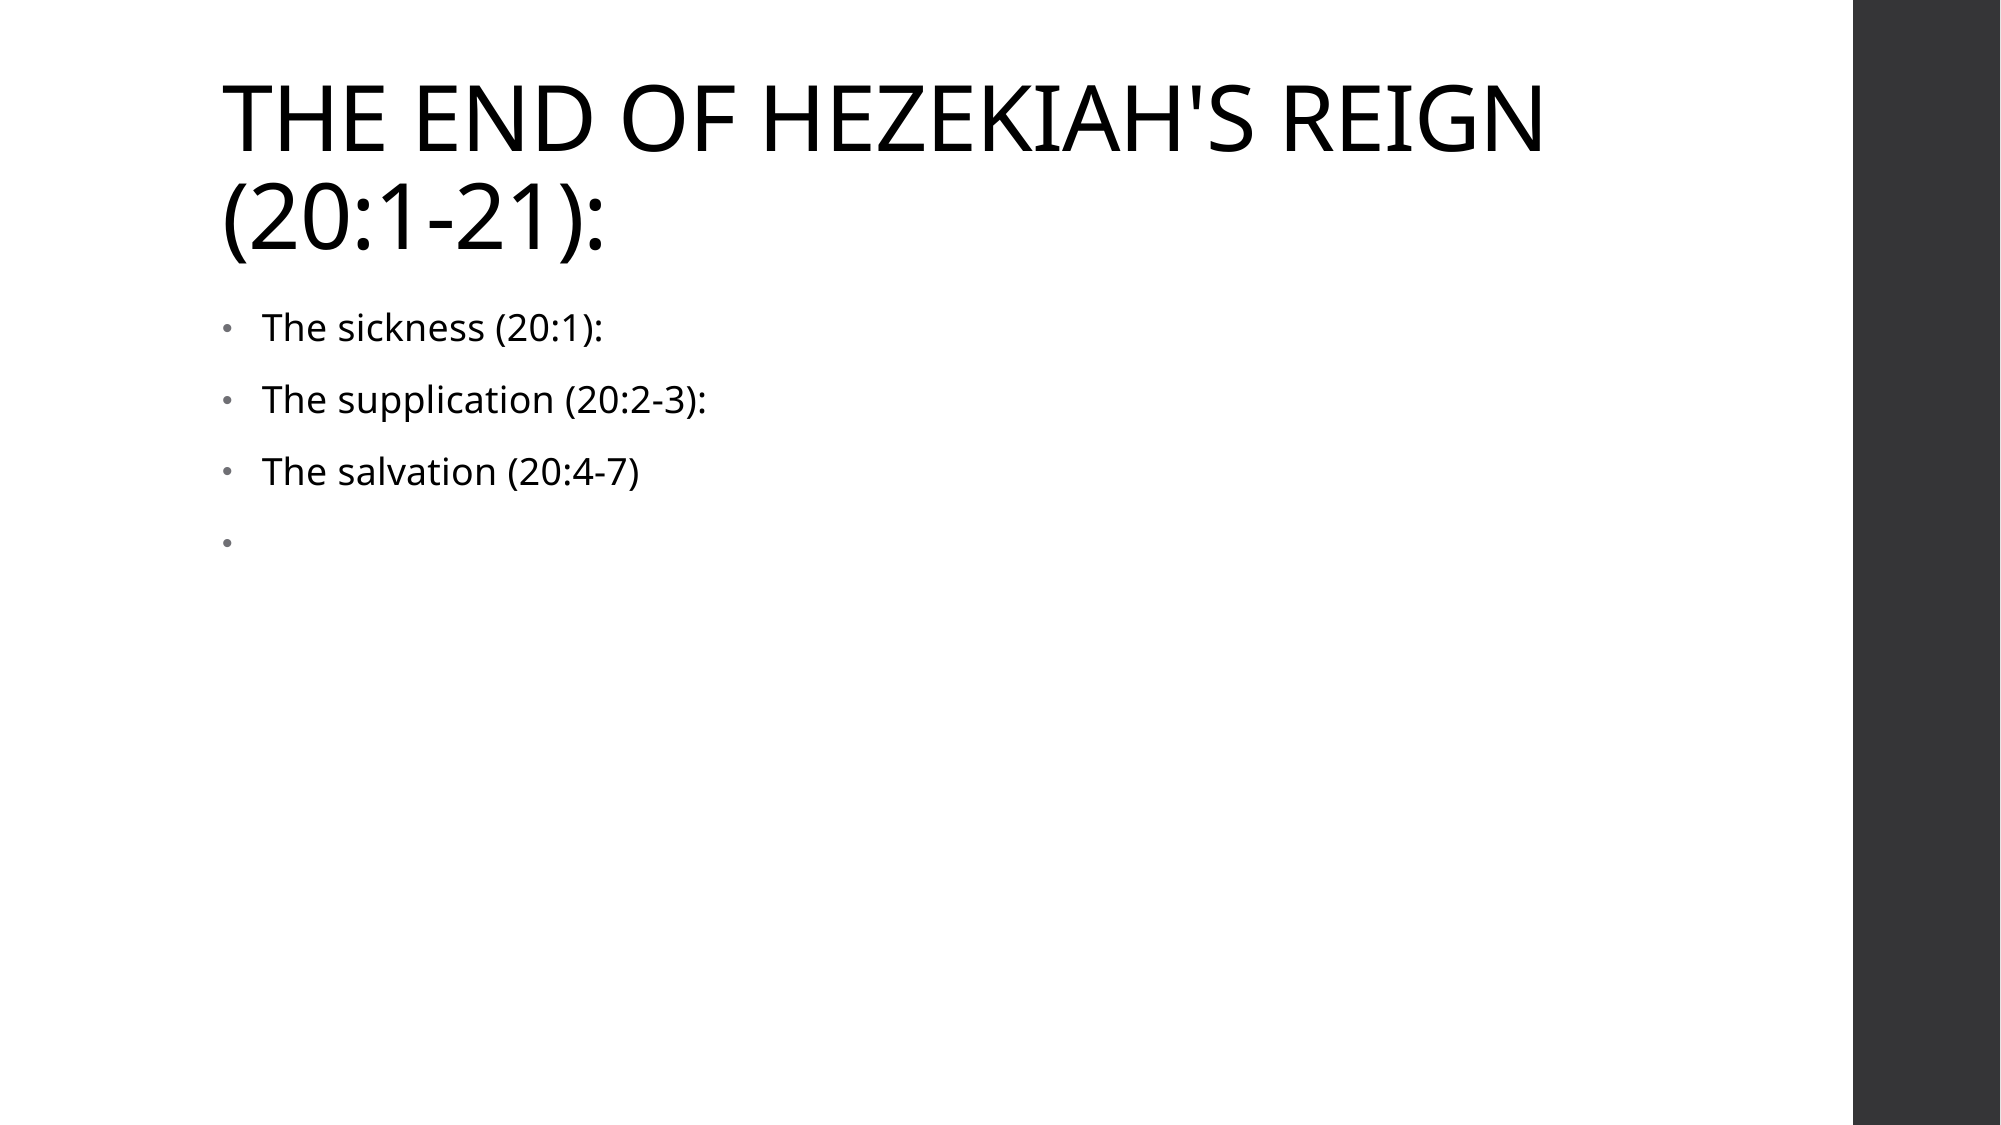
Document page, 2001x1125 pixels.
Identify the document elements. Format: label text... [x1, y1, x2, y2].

title THE END OF HEZEKIAH'S REIGN (20:1-21): [206, 60, 1797, 278]
list The sickness (20:1): The supplication (20:2-3): The salvation (20:4-7) [206, 299, 1617, 1014]
